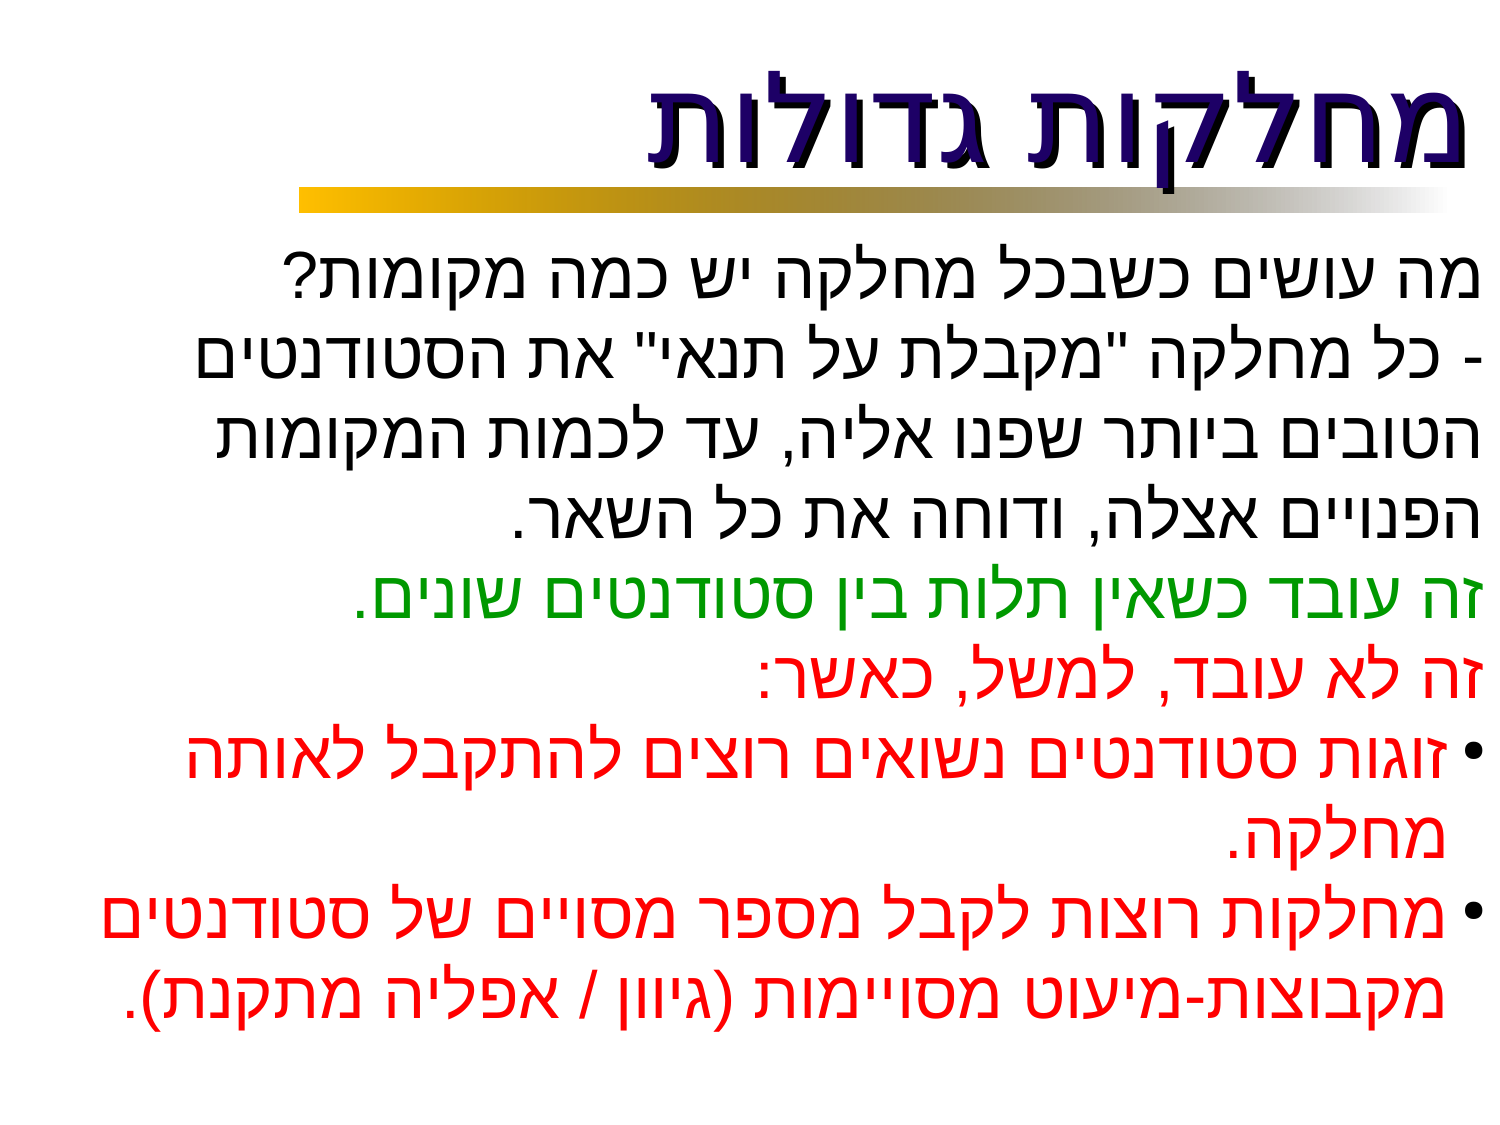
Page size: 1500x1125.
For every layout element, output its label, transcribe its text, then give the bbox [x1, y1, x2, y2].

text_box מה עושים כשבכל מחלקה יש כמה מקומות? - כל מחלקה "מקבלת על תנאי" את הסטודנטים הטובים ביותר שפנו אליה, עד לכמות המקומות הפנויים אצלה, ודוחה את כל השאר. זה עובד כשאין תלות בין סטודנטים שונים. זה לא עובד, למשל, כאשר: זוגות סטודנטים נשואים רוצים להתקבל לאותה מחלקה. מחלקות רוצות לקבל מספר מסויים של סטודנטים מקבוצות-מיעוט מסויימות (גיוון / אפליה מתקנת). [0, 224, 1500, 1125]
title מחלקות גדולות [74, 37, 1486, 188]
